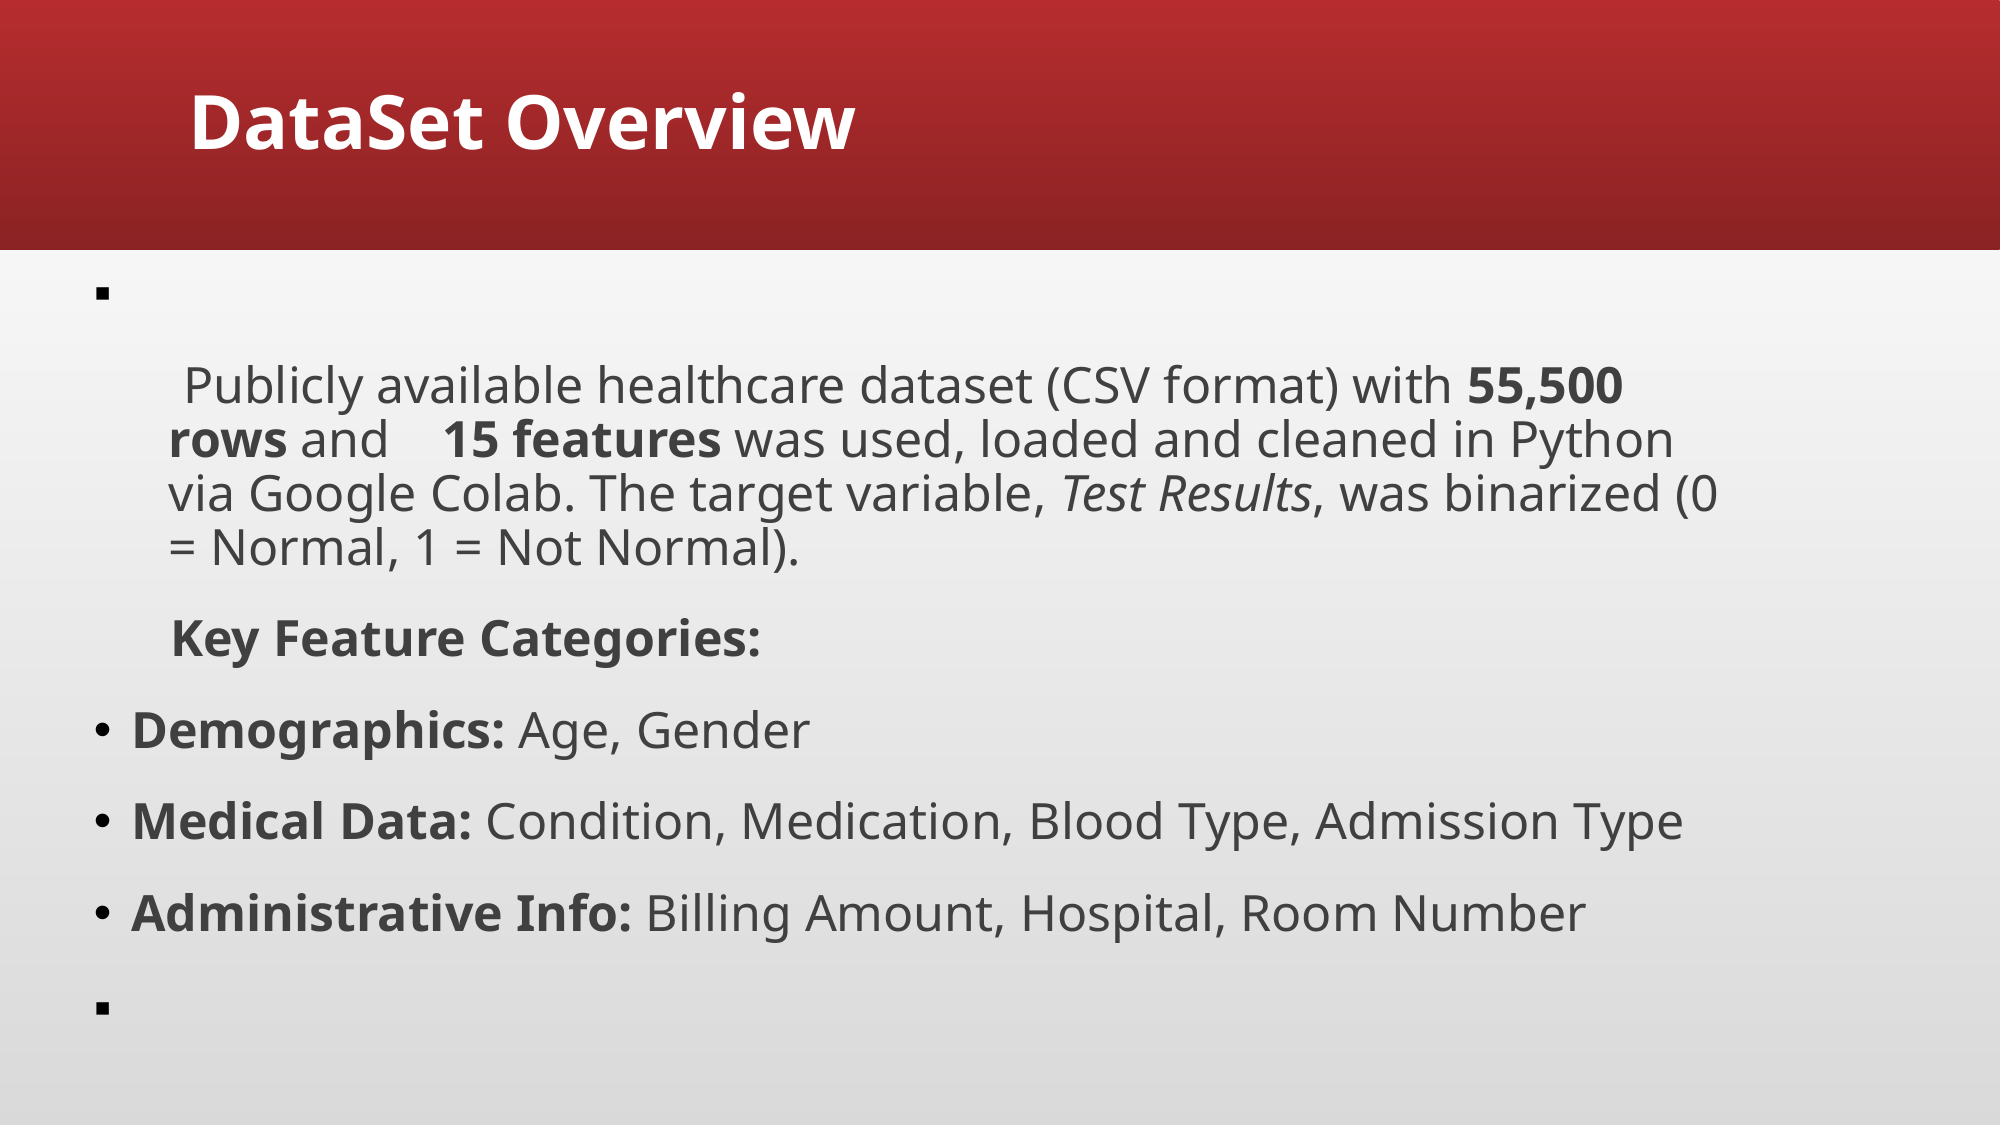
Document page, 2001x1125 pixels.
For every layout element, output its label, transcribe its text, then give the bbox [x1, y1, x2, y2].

list Publicly available healthcare dataset (CSV format) with 55,500 rows and 15 features was used, loaded and cleaned in Python via Google Colab. The target variable, Test Results, was binarized (0 = Normal, 1 = Not Normal). Key Feature Categories: Demographics: Age, Gender Medical Data: Condition, Medication, Blood Type, Admission Type Administrative Info: Billing Amount, Hospital, Room Number [78, 255, 1751, 1051]
title DataSet Overview [173, 16, 1824, 234]
